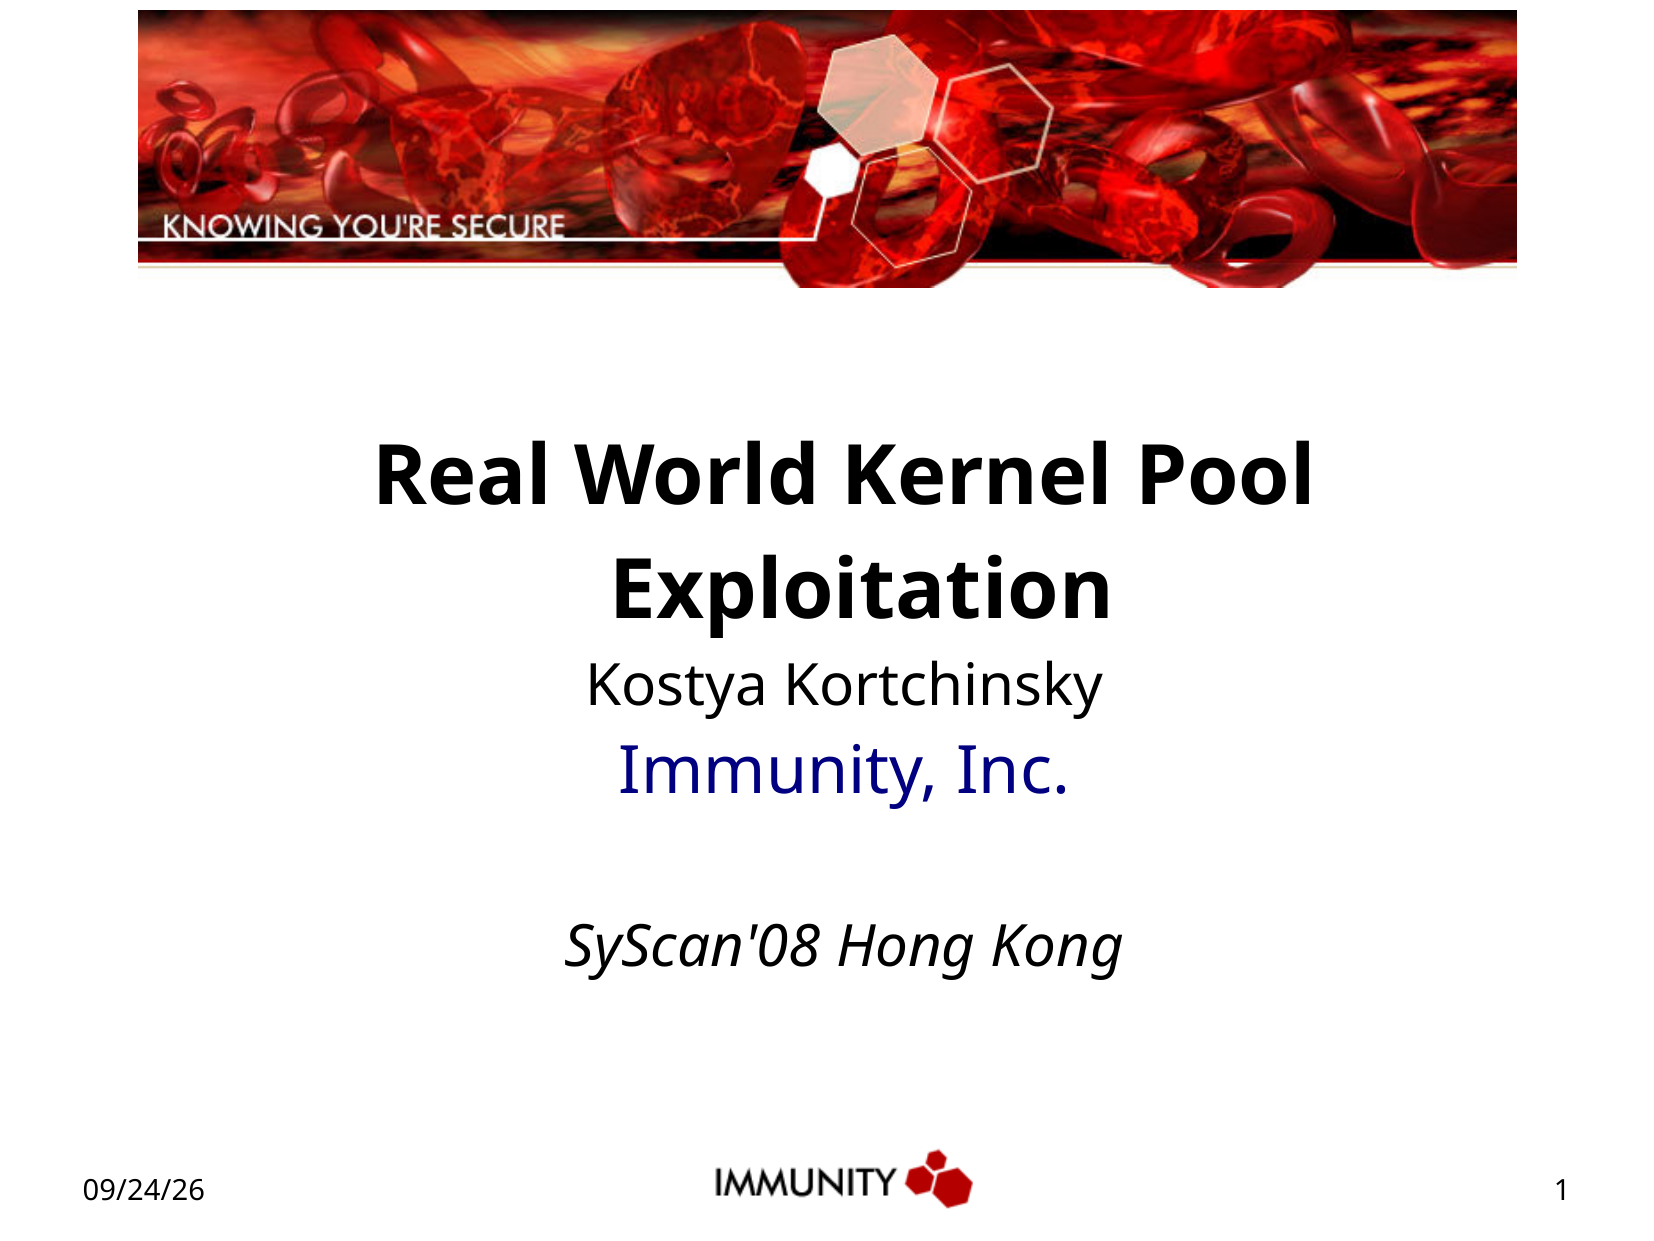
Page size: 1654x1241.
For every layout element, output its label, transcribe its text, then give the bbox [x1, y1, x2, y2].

subtitle Real World Kernel Pool Exploitation Kostya Kortchinsky Immunity, Inc. SyScan'08 Hong Kong [82, 297, 1571, 1102]
picture [138, 10, 1517, 288]
picture [694, 1130, 984, 1235]
